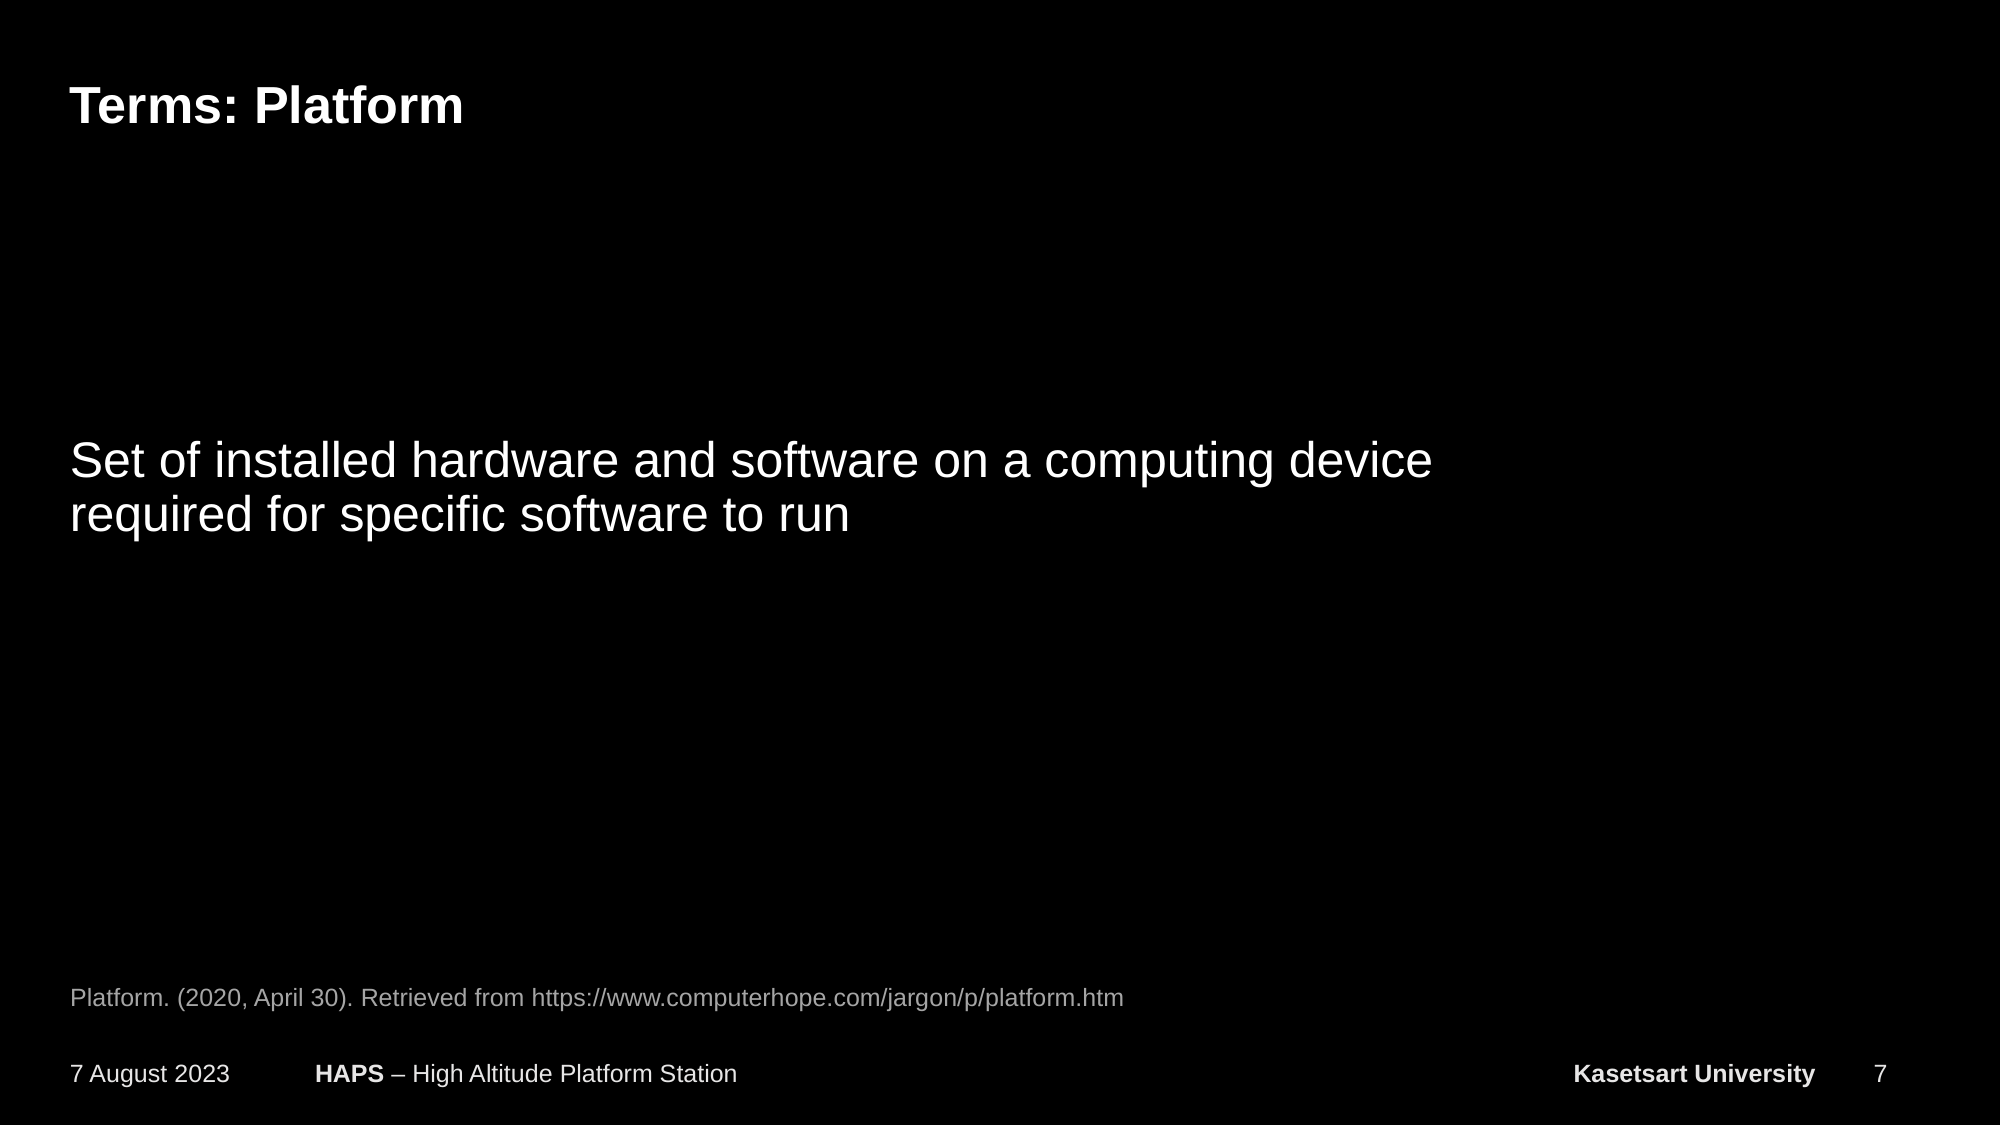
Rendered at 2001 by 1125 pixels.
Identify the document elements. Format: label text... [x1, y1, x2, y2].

title Terms: Platform [55, 59, 1945, 155]
text_box [1858, 1042, 1945, 1103]
text_box 7 August 2023 [55, 1042, 248, 1103]
list Platform. (2020, April 30). Retrieved from https://www.computerhope.com/jargon/p/platform.htm [55, 821, 1945, 1020]
text_box HAPS – High Altitude Platform Station Kasetsart University [272, 1042, 1858, 1103]
list Set of installed hardware and software on a computing device required for specific software to run [55, 178, 1945, 799]
